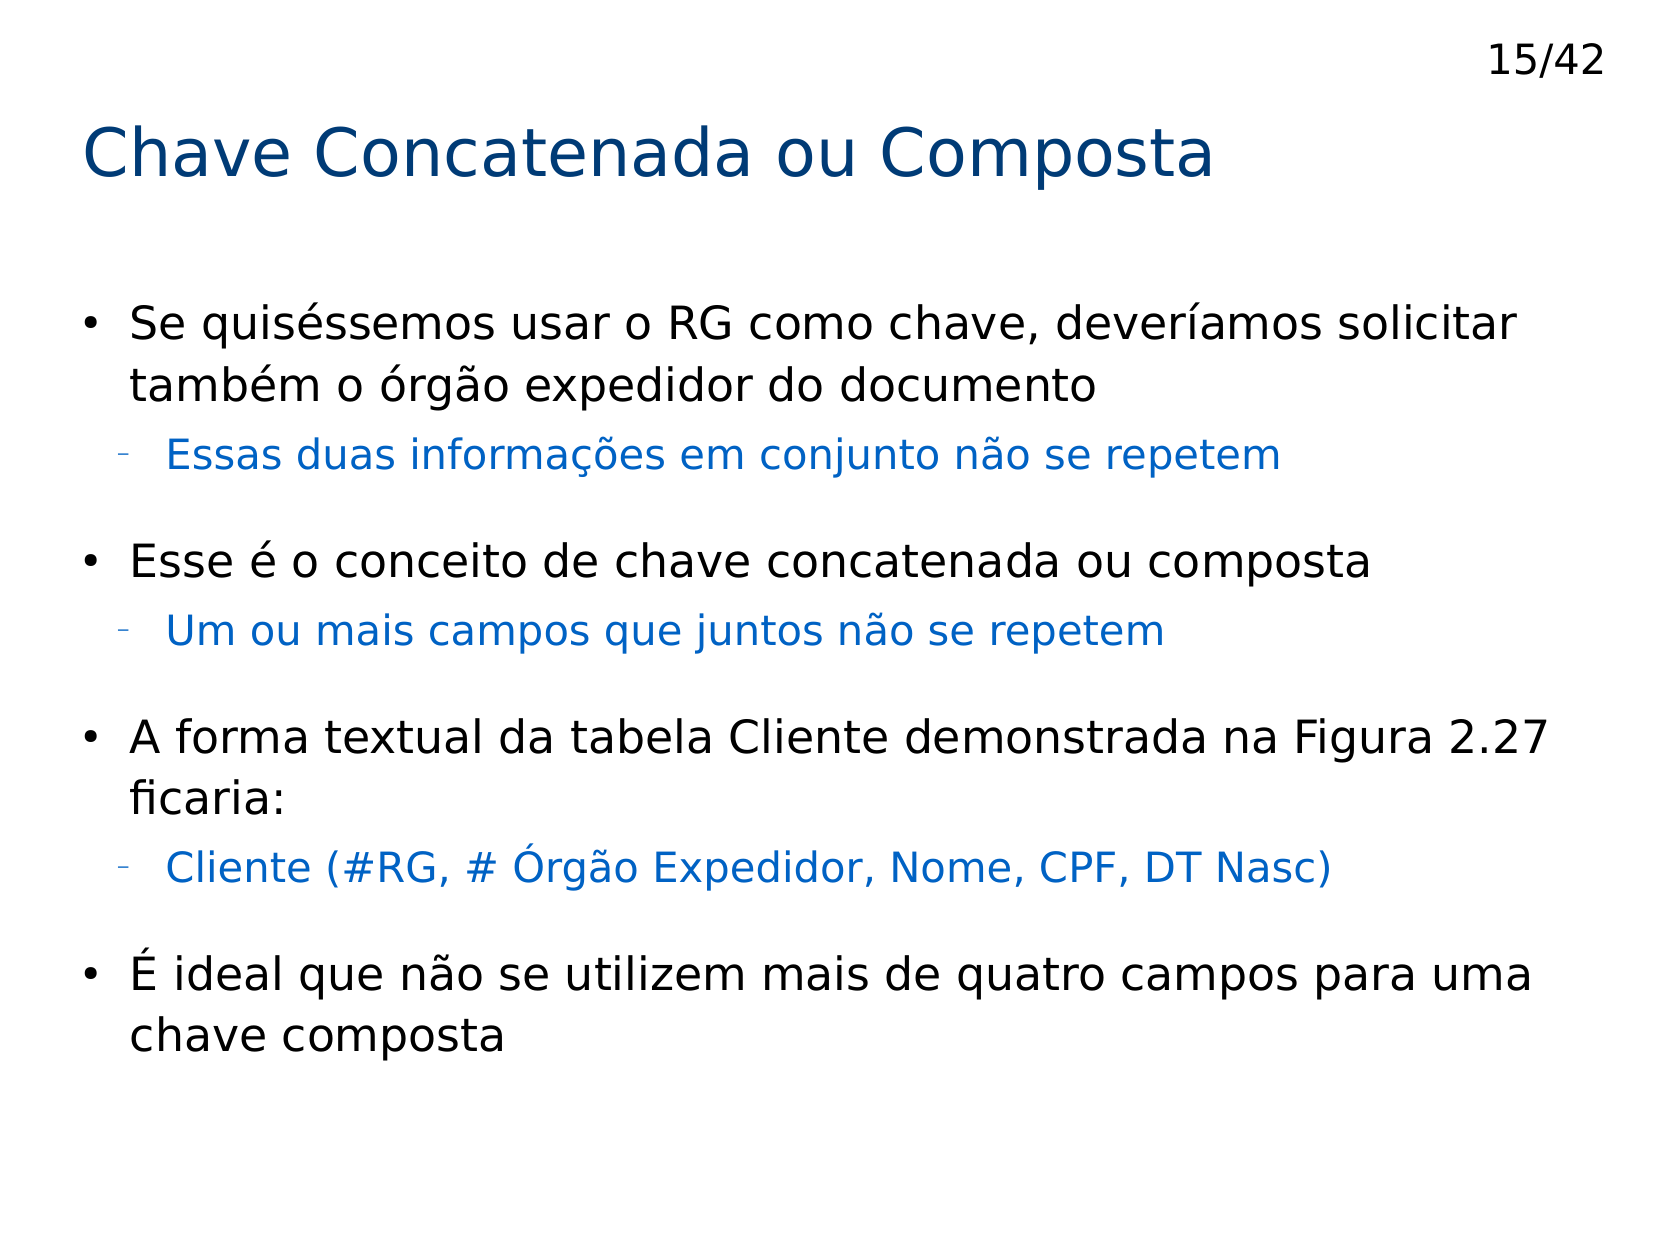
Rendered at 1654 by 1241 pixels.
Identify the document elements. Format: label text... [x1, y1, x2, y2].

title Chave Concatenada ou Composta [82, 82, 1571, 224]
list Se quiséssemos usar o RG como chave, deveríamos solicitar também o órgão expedidor do documento Essas duas informações em conjunto não se repetem Esse é o conceito de chave concatenada ou composta Um ou mais campos que juntos não se repetem A forma textual da tabela Cliente demonstrada na Figura 2.27 ficaria: Cliente (#RG, # Órgão Expedidor, Nome, CPF, DT Nasc) É ideal que não se utilizem mais de quatro campos para uma chave composta [82, 289, 1571, 1108]
